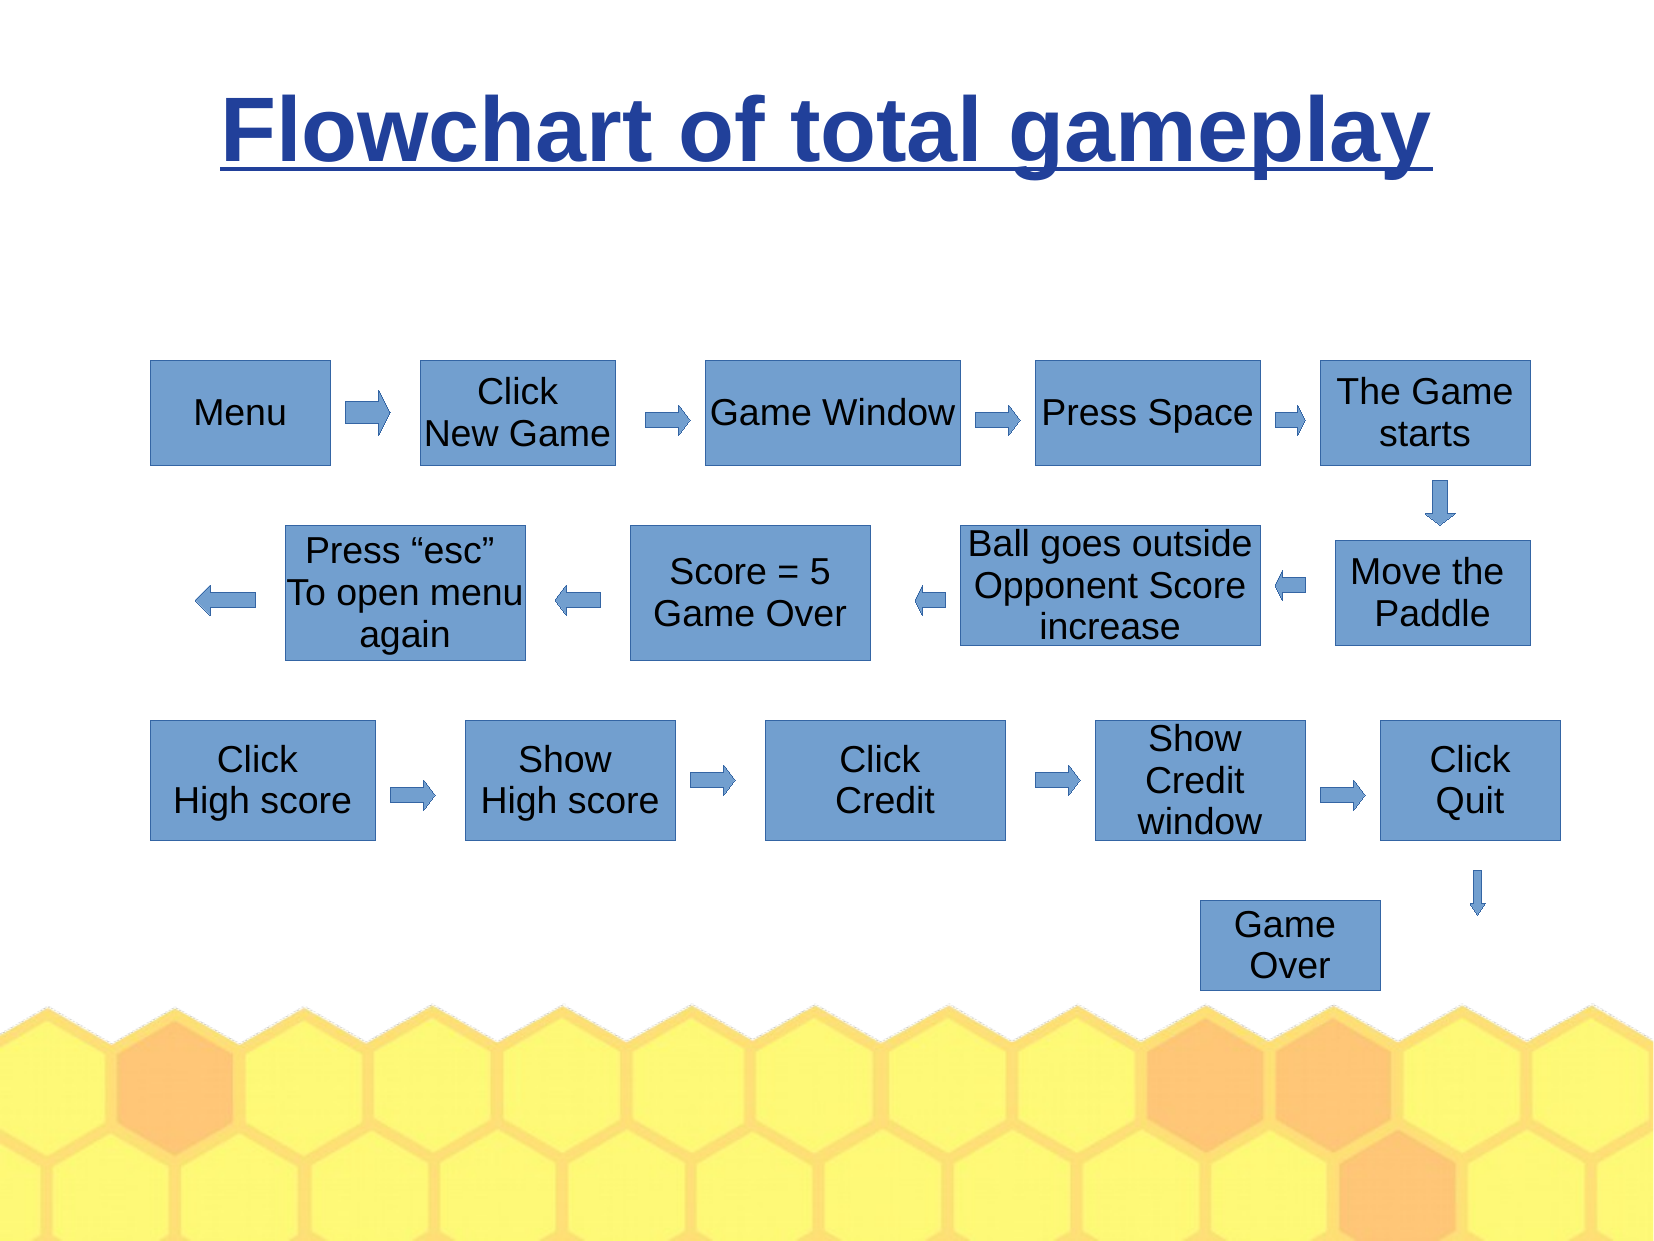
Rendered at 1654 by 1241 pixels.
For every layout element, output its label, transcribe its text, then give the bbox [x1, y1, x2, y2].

text_box Click High score [150, 720, 376, 841]
text_box [690, 765, 736, 796]
text_box [345, 390, 391, 436]
text_box Click Credit [765, 720, 1006, 841]
text_box Move the Paddle [1335, 540, 1531, 646]
text_box Press Space [1035, 360, 1261, 466]
text_box [975, 405, 1021, 436]
text_box [645, 405, 691, 436]
text_box [390, 780, 436, 811]
text_box [1320, 780, 1366, 811]
text_box [1470, 870, 1486, 916]
text_box Click New Game [420, 360, 616, 466]
picture [0, 1001, 1654, 1241]
text_box [195, 585, 256, 616]
text_box [915, 585, 946, 616]
text_box Ball goes outside Opponent Score increase [960, 525, 1261, 646]
text_box Menu [150, 360, 331, 466]
text_box [1425, 480, 1456, 526]
text_box Press “esc” To open menu again [285, 525, 526, 661]
text_box Score = 5 Game Over [630, 525, 871, 661]
text_box Game Over [1200, 900, 1381, 991]
text_box Show High score [465, 720, 676, 841]
text_box Game Window [705, 360, 961, 466]
text_box [1035, 765, 1081, 796]
title Flowchart of total gameplay [82, 49, 1571, 211]
text_box [1275, 405, 1306, 436]
text_box [555, 585, 601, 616]
text_box Click Quit [1380, 720, 1561, 841]
text_box [1275, 570, 1306, 601]
text_box The Game starts [1320, 360, 1531, 466]
text_box Show Credit window [1095, 720, 1306, 841]
